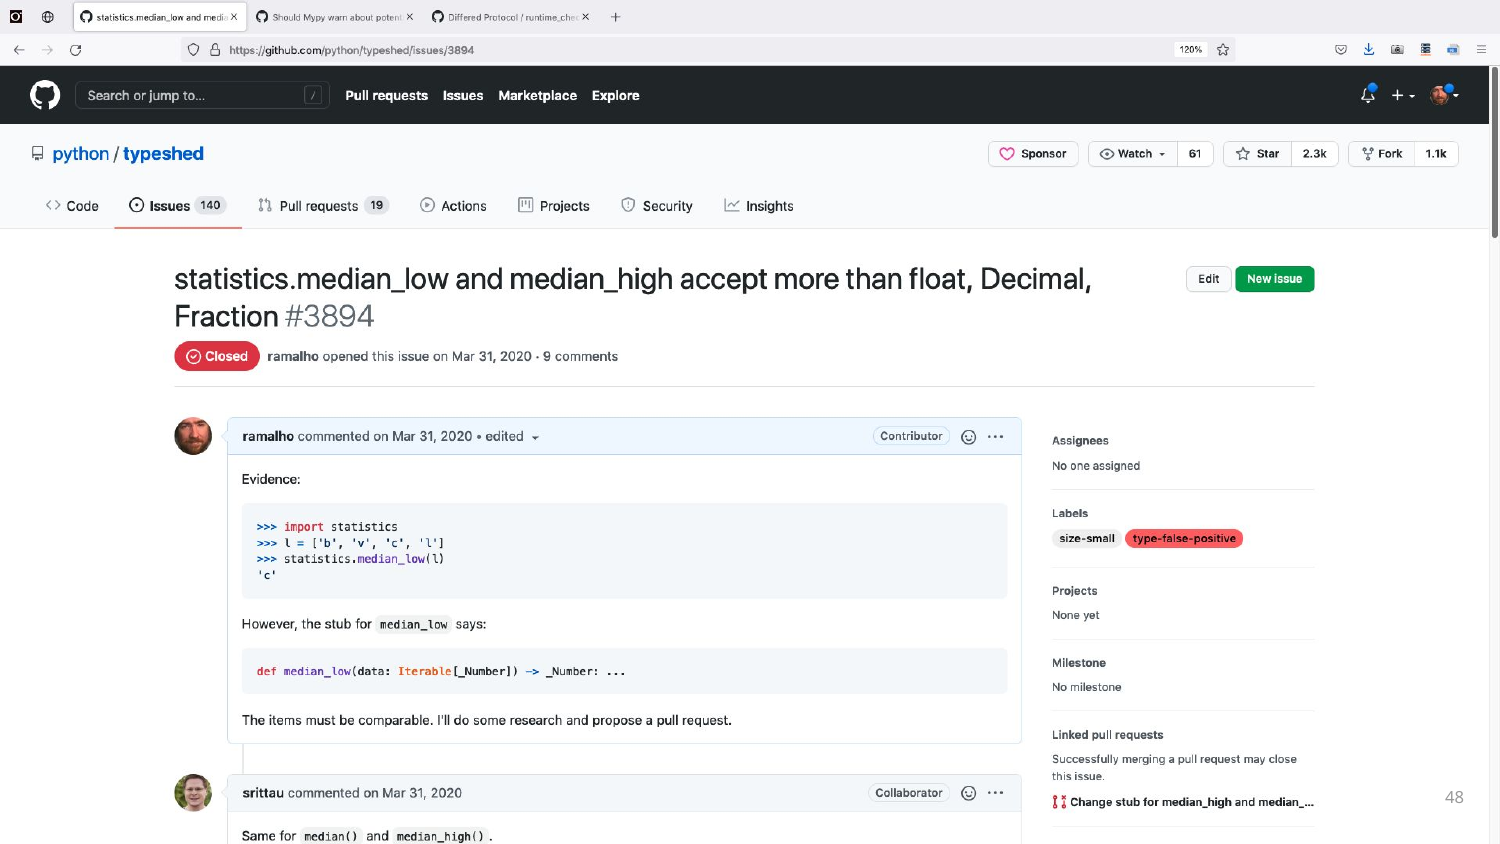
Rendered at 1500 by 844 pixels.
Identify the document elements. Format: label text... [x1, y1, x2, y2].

text_box 48 [1445, 785, 1465, 809]
picture [0, 0, 1500, 844]
